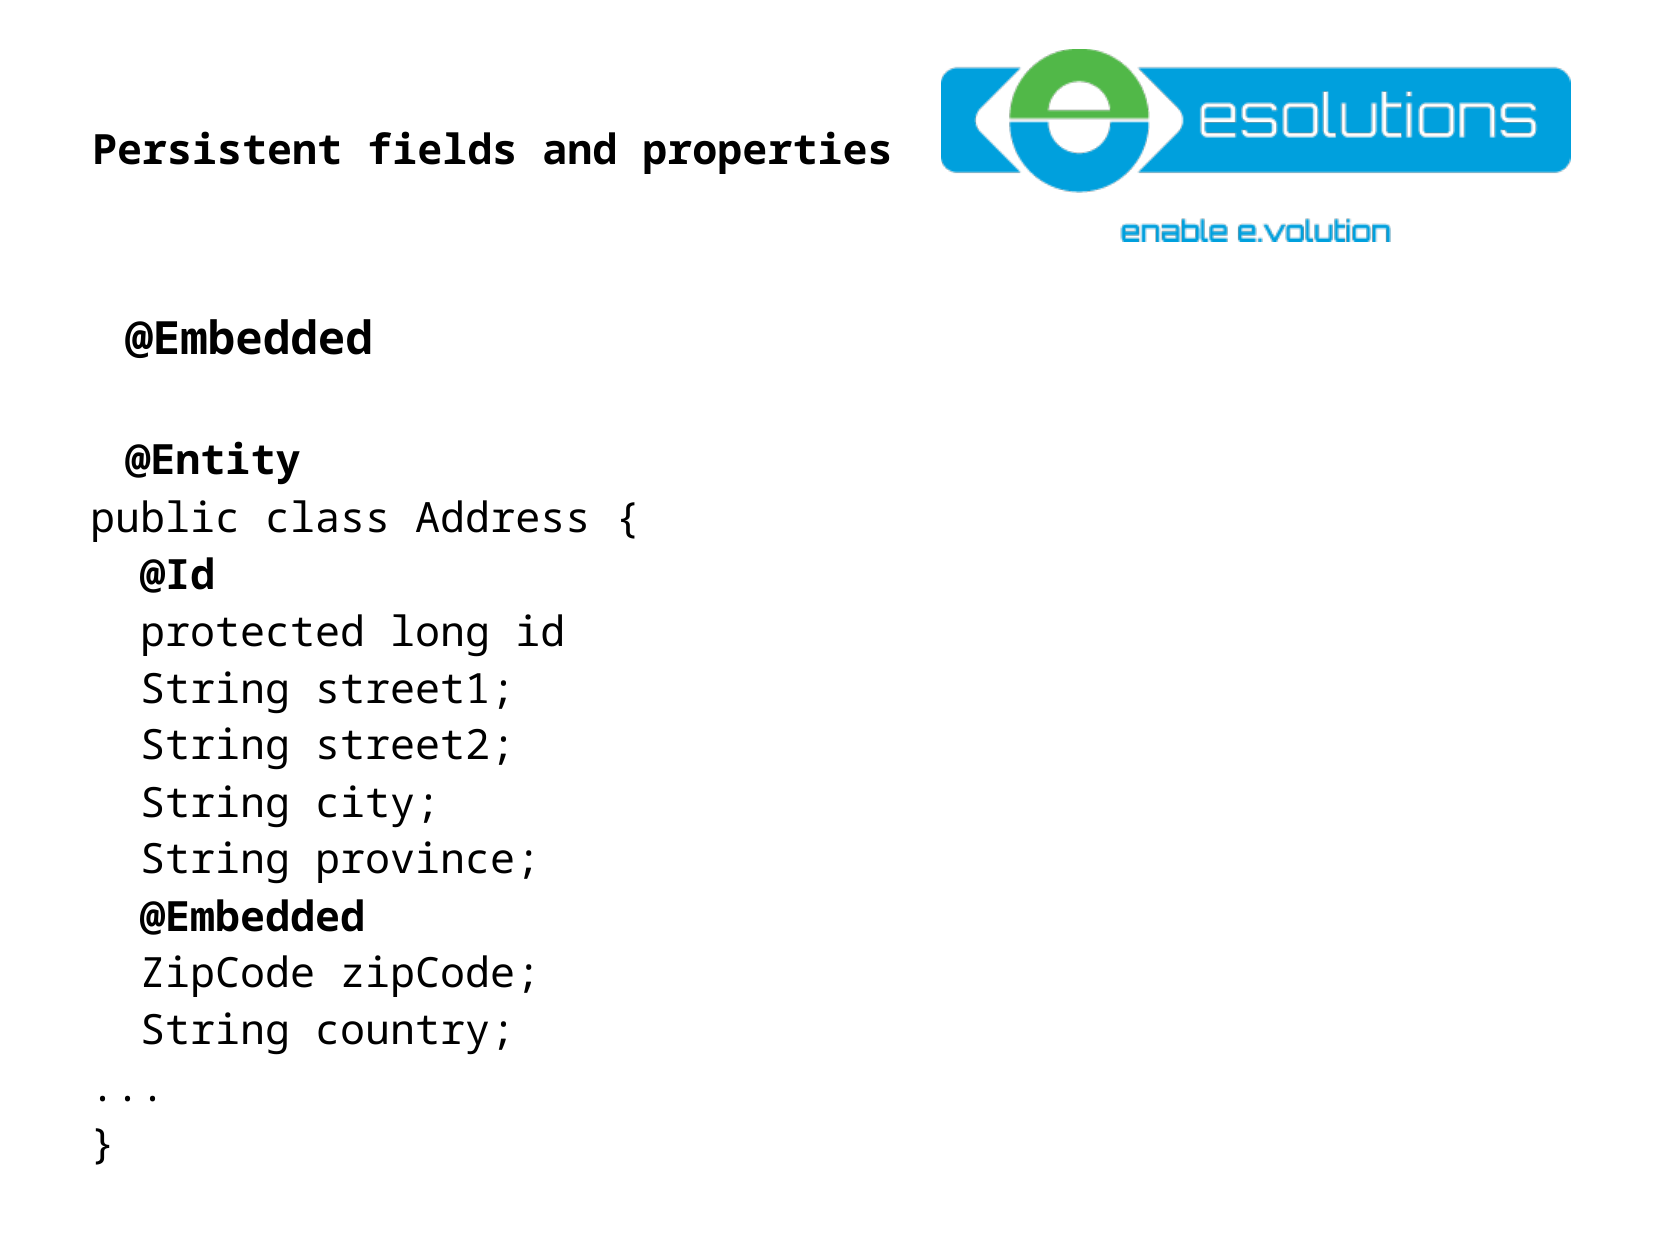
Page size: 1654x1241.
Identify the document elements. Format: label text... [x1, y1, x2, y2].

picture [1376, 228, 1386, 242]
picture [941, 49, 1571, 242]
picture [1460, 103, 1495, 137]
picture [1201, 103, 1236, 137]
picture [1242, 228, 1252, 232]
picture [1501, 103, 1537, 137]
picture [1419, 103, 1454, 137]
picture [1323, 92, 1335, 137]
picture [1242, 103, 1277, 137]
picture [1356, 228, 1367, 238]
title Persistent fields and properties [92, 56, 916, 240]
picture [1185, 228, 1195, 238]
picture [1213, 228, 1224, 232]
picture [1146, 228, 1155, 242]
picture [1126, 228, 1136, 232]
picture [1283, 103, 1318, 137]
title [82, 49, 1571, 257]
picture [1341, 103, 1377, 137]
text_box @Embedded @Entity public class Address { @Id protected long id String street1; String street2; String city; String province; @Embedded ZipCode zipCode; String country; ... } [90, 259, 1579, 1217]
picture [1406, 103, 1412, 137]
picture [1382, 92, 1401, 137]
